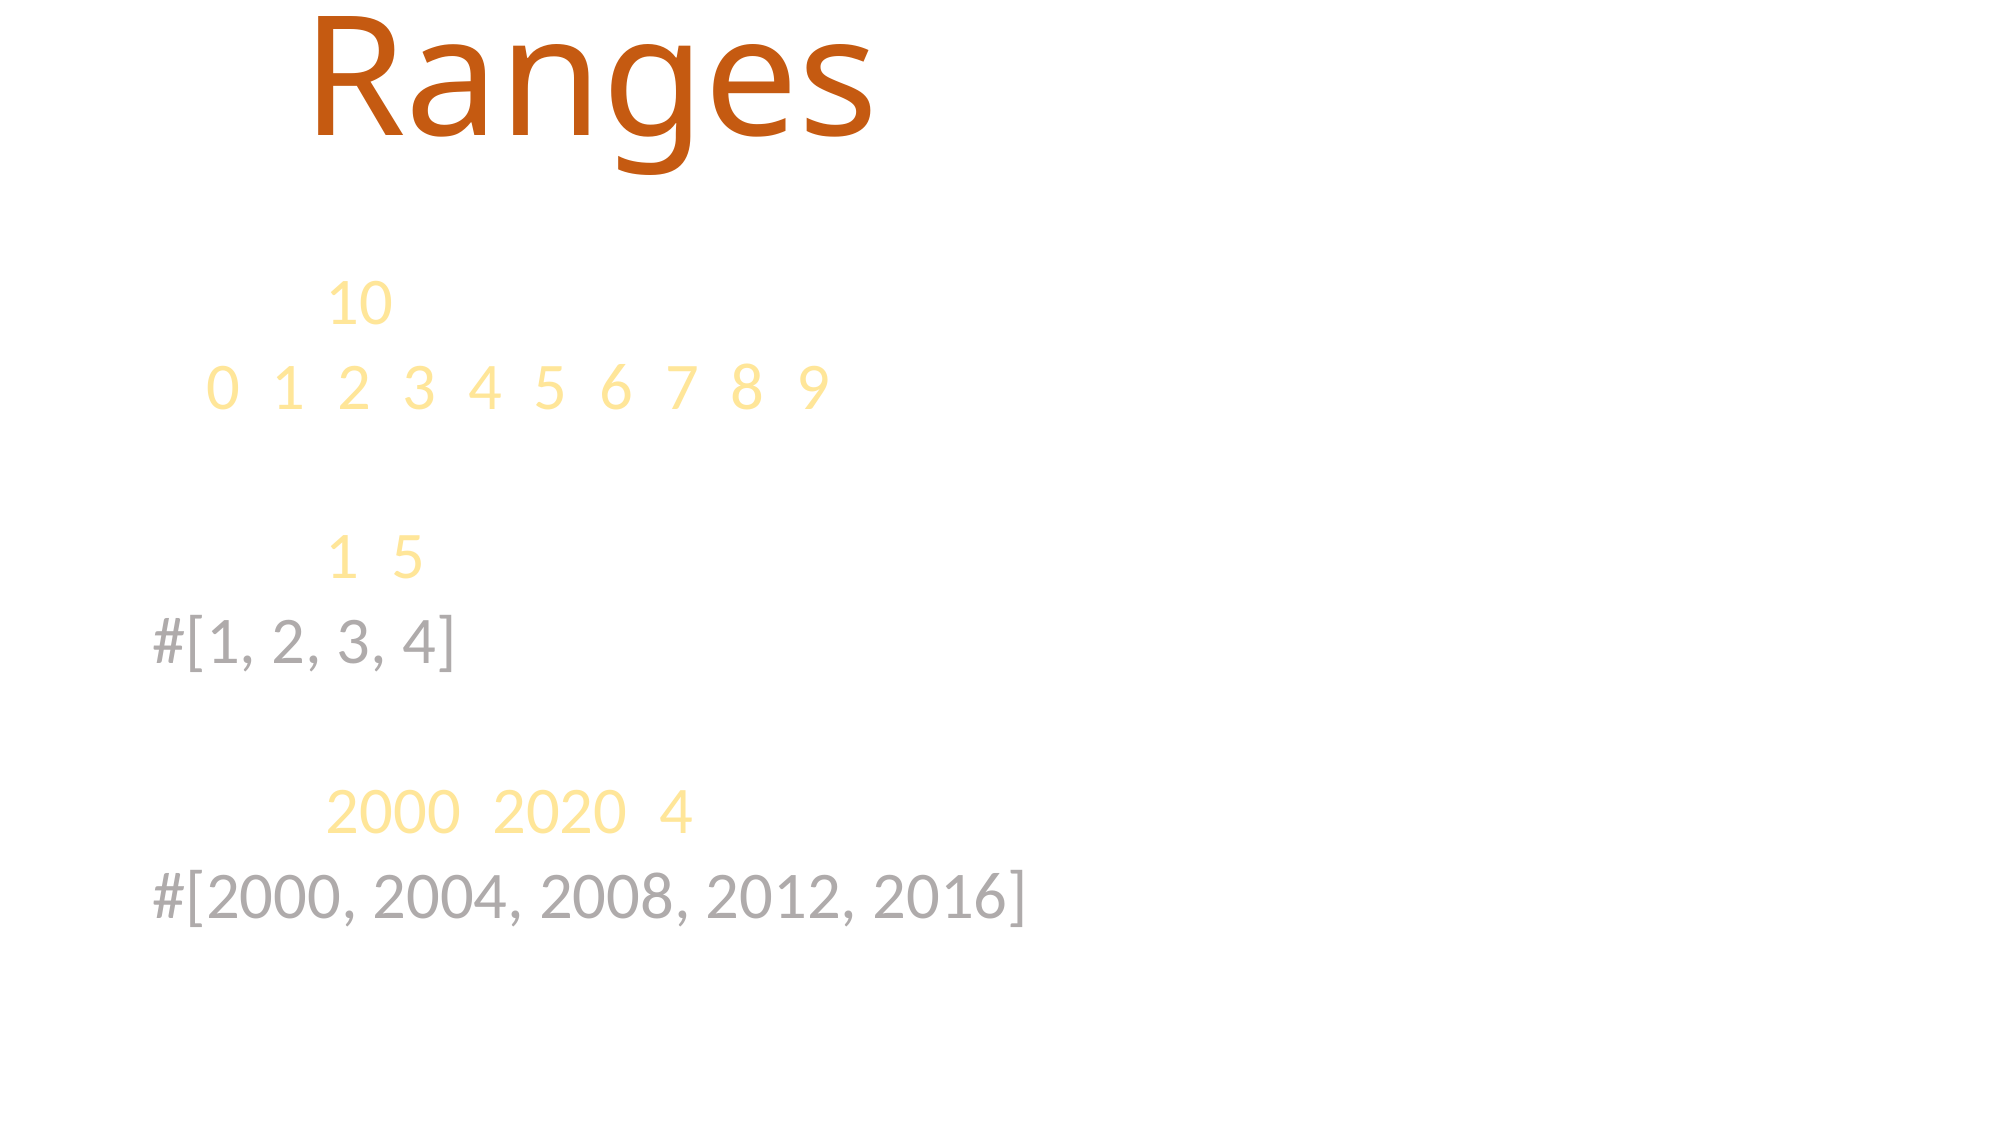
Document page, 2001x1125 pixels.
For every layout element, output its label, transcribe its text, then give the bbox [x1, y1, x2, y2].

list Ranges range(10) #[0, 1, 2, 3, 4, 5, 6, 7, 8, 9] range(1, 5) #[1, 2, 3, 4] range(2000, 2020, 4) #[2000, 2004, 2008, 2012, 2016] [137, 0, 1863, 1014]
